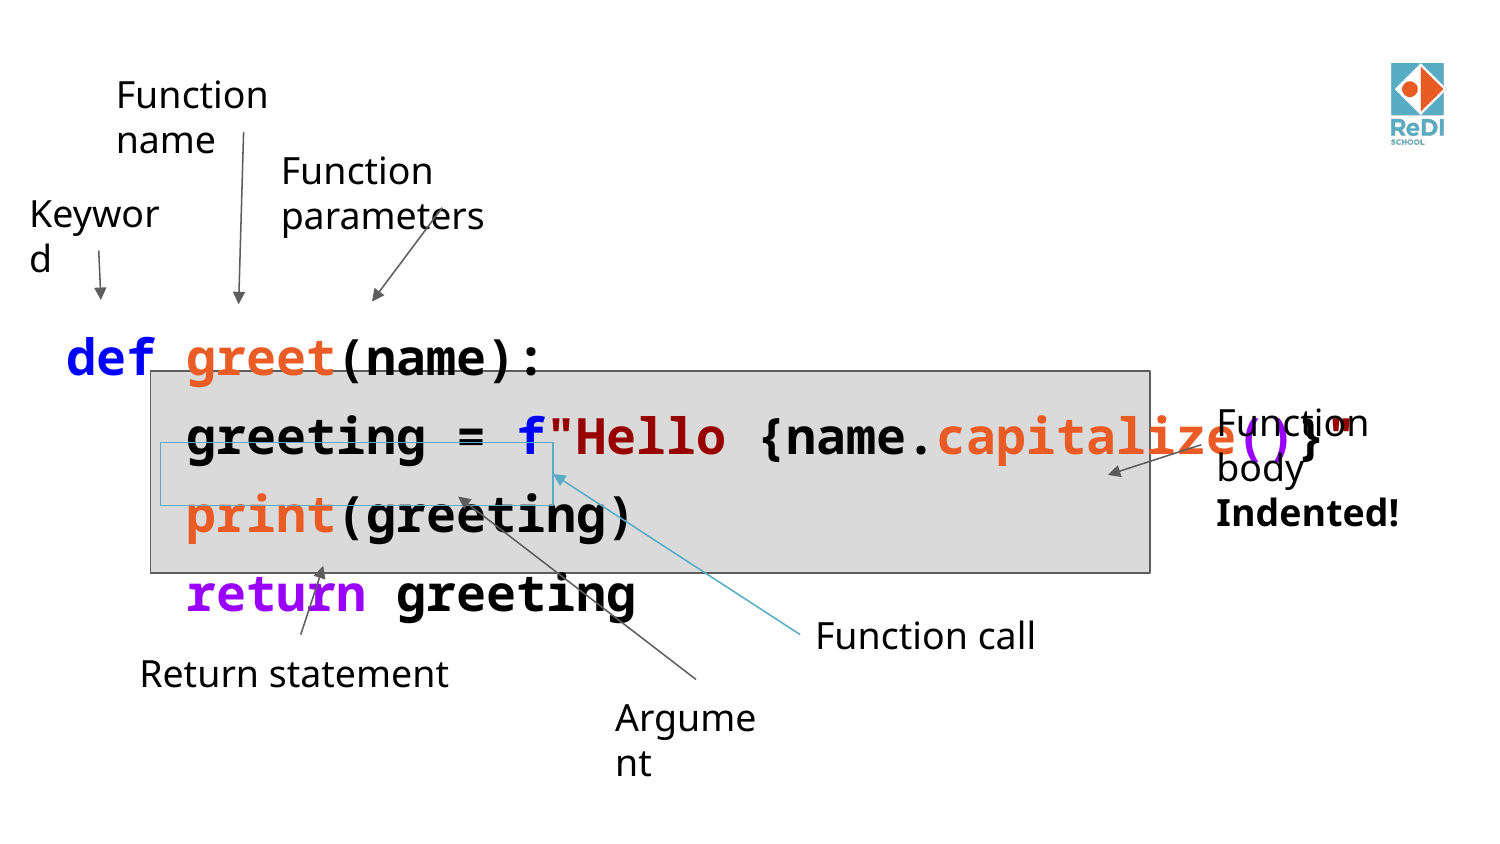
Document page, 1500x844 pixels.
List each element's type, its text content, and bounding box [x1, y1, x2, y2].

text_box Function body Indented! [1201, 384, 1471, 550]
picture [1391, 63, 1447, 145]
text_box Argument [600, 679, 792, 800]
text_box Function name [100, 56, 387, 177]
text_box Function call [800, 596, 1100, 672]
list def greet(name): greeting = f"Hello {name.capitalize()}" print(greeting) return greeting [51, 150, 1449, 765]
text_box Function parameters [265, 131, 619, 252]
text_box Return statement [124, 634, 477, 710]
list def greet(name): greeting = f"Hello {name.capitalize()}" print(greeting) return greeting [161, 443, 552, 505]
text_box Keyword [14, 174, 184, 295]
